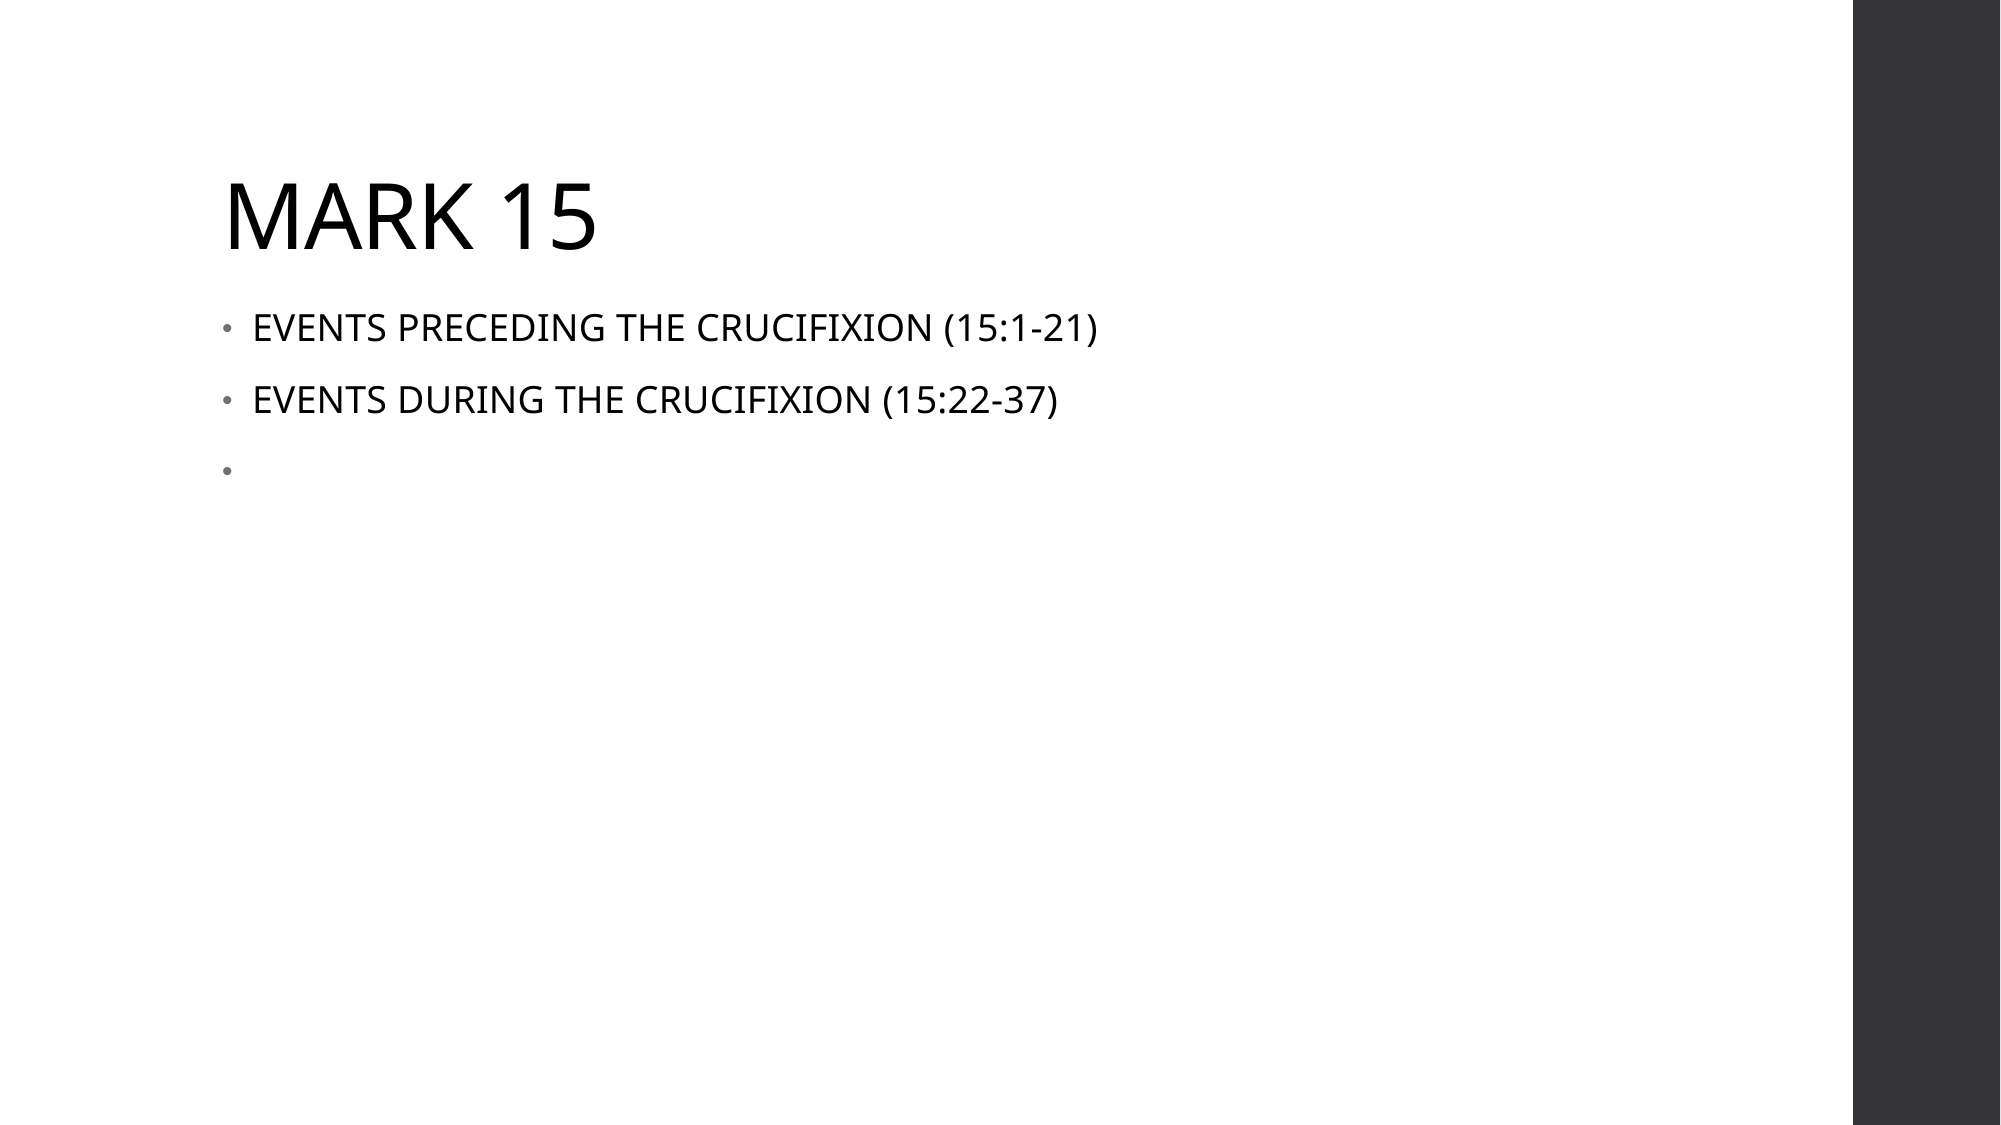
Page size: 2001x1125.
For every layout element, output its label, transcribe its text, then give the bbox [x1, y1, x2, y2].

title MARK 15 [206, 60, 1797, 278]
list EVENTS PRECEDING THE CRUCIFIXION (15:1-21) EVENTS DURING THE CRUCIFIXION (15:22-37) [206, 299, 1617, 1014]
